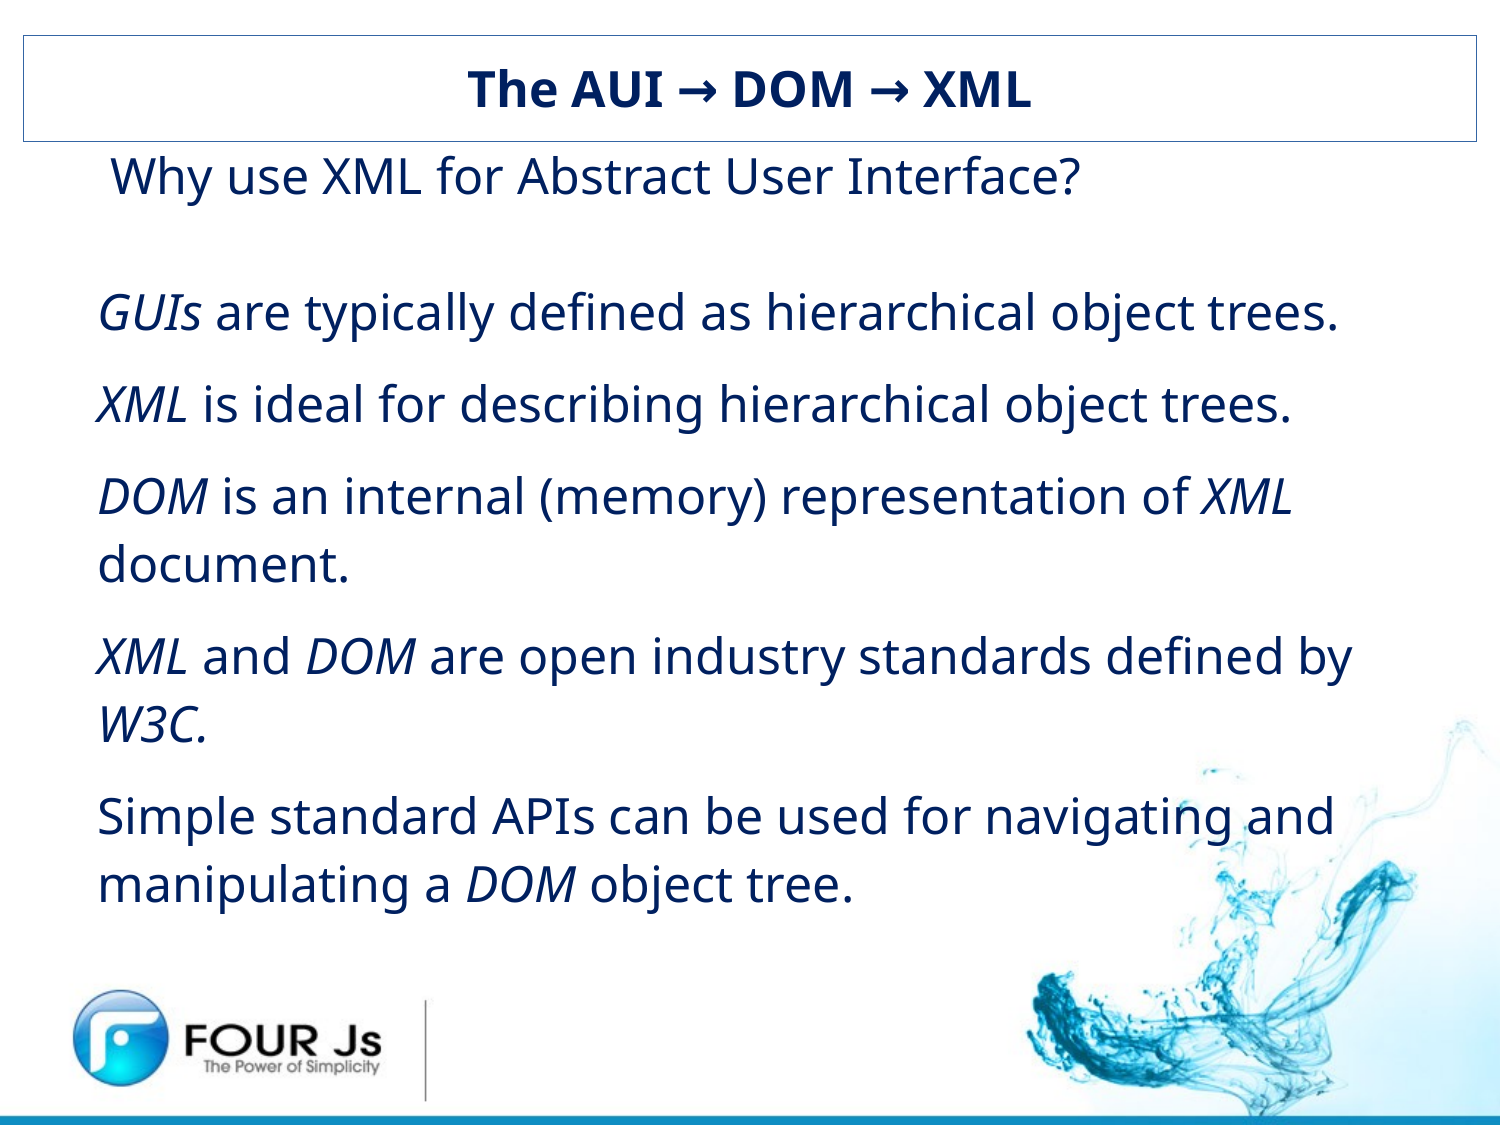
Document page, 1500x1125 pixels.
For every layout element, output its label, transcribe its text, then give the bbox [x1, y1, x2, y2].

picture [0, 0, 1500, 1122]
text_box Why use XML for Abstract User Interface? GUIs are typically defined as hierarchical object trees. XML is ideal for describing hierarchical object trees. DOM is an internal (memory) representation of XML document. XML and DOM are open industry standards defined by W3C. Simple standard APIs can be used for navigating and manipulating a DOM object tree. [82, 133, 1436, 947]
title The AUI → DOM → XML [23, 35, 1477, 142]
